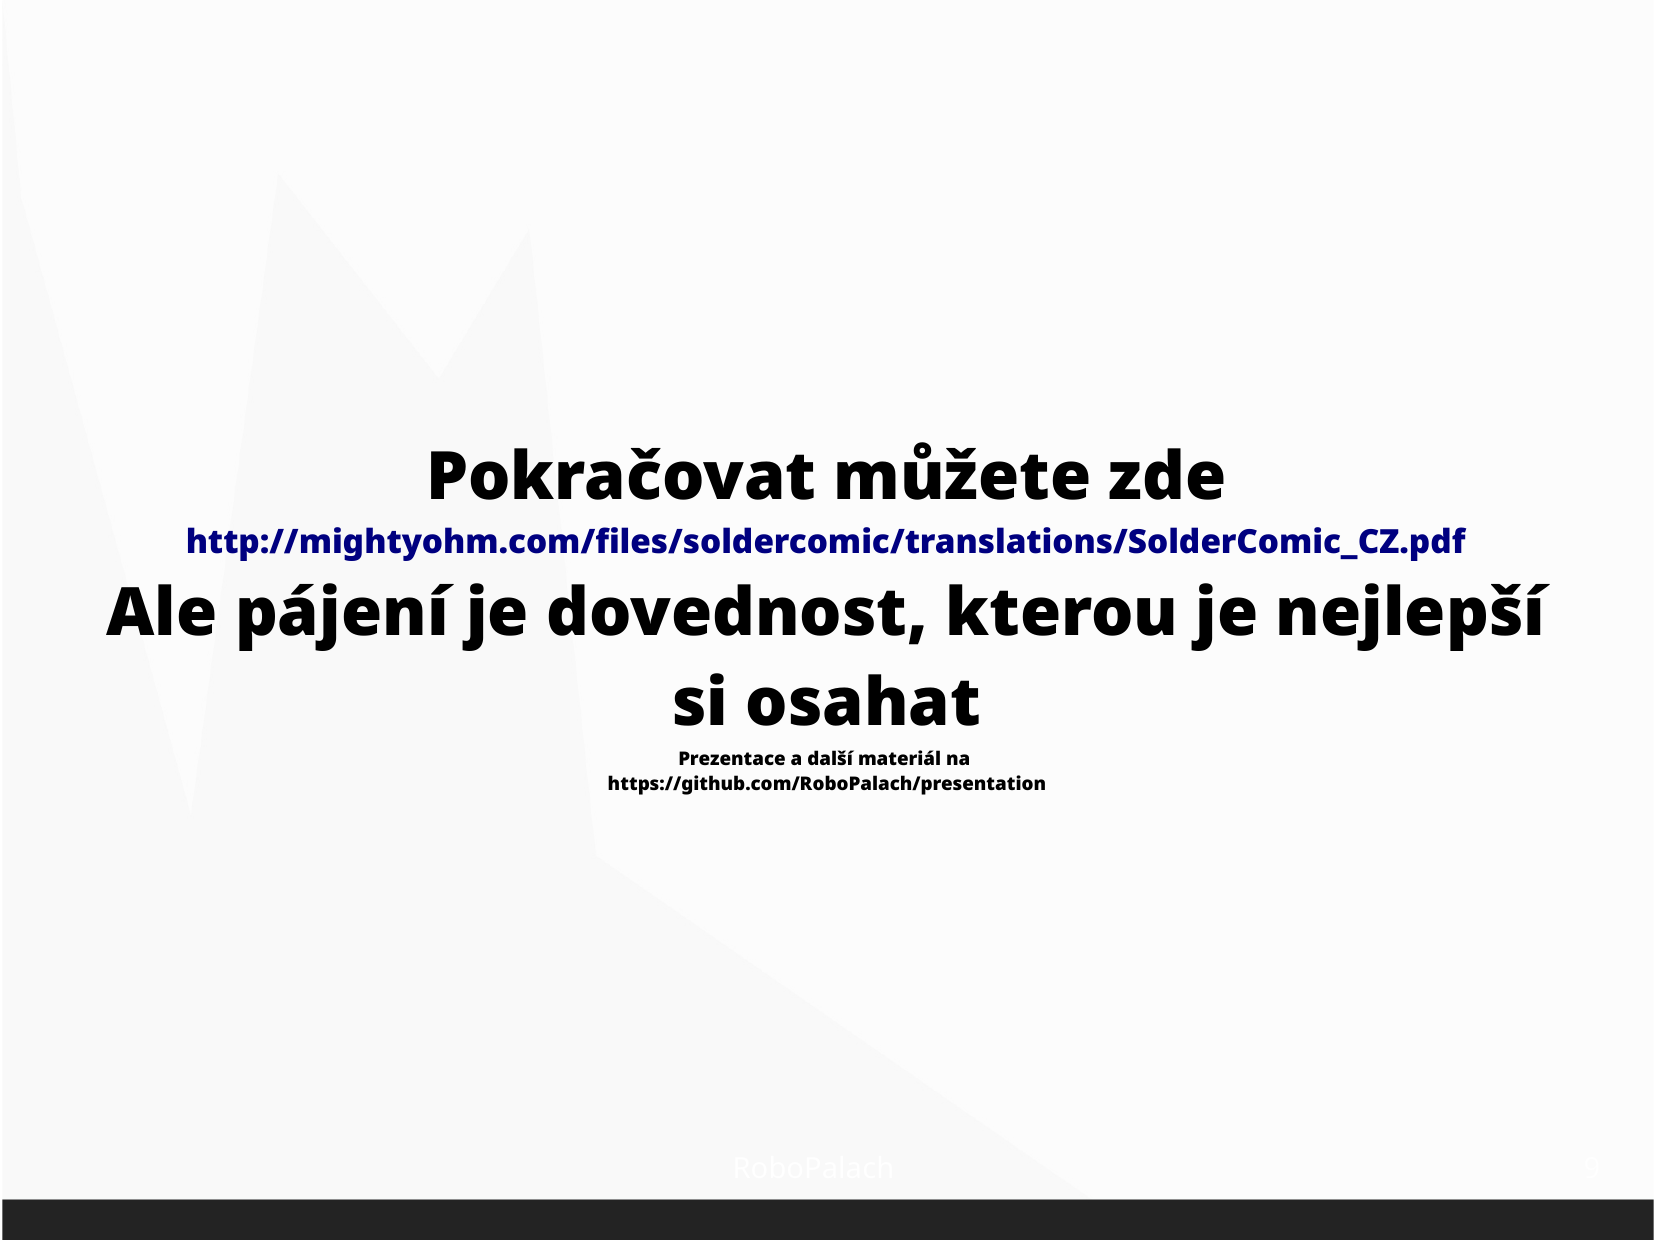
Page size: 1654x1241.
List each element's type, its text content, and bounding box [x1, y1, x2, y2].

subtitle Pokračovat můžete zde http://mightyohm.com/files/soldercomic/translations/SolderComic_CZ.pdf Ale pájení je dovednost, kterou je nejlepší si osahat Prezentace a další materiál na https://github.com/RoboPalach/presentation [82, 132, 1571, 1093]
picture [2, 0, 1654, 1241]
